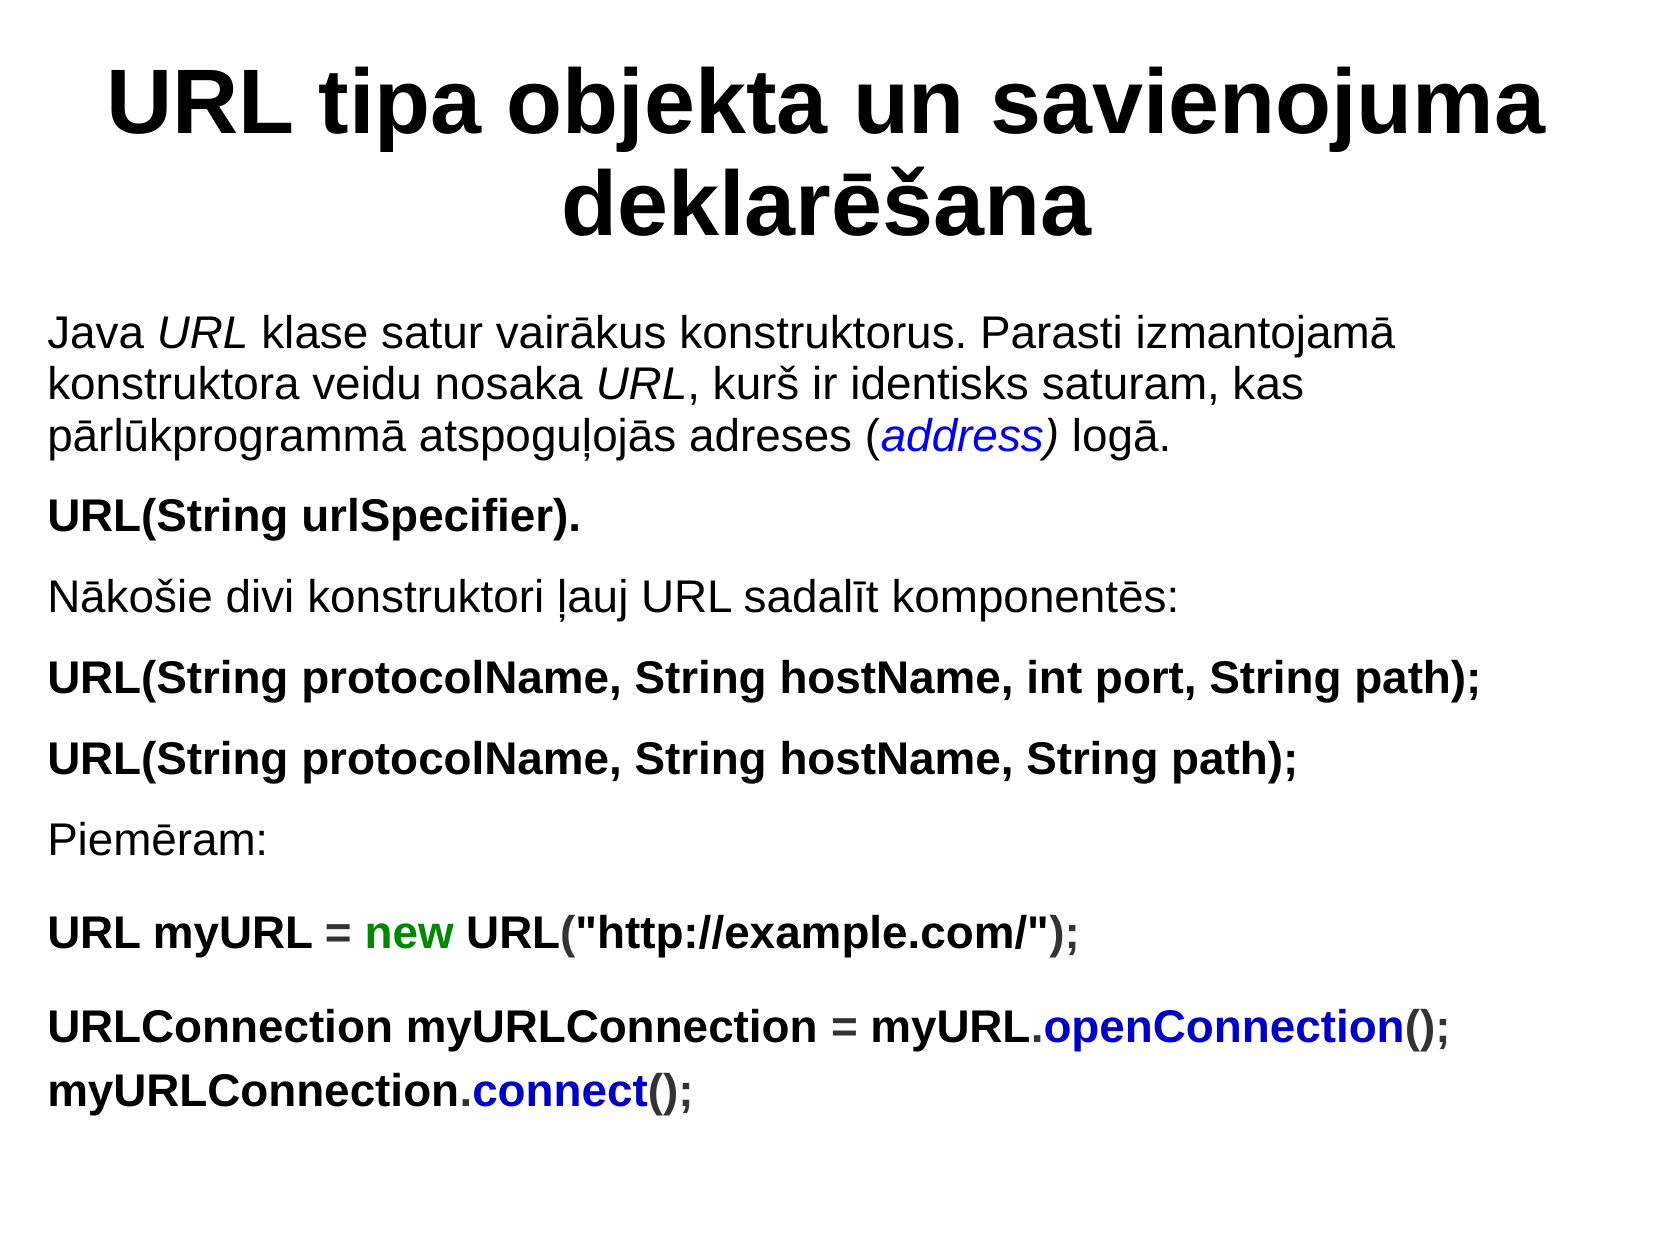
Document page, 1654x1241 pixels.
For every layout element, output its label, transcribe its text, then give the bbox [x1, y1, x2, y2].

list Java URL klase satur vairākus konstruktorus. Parasti izmantojamā konstruktora veidu nosaka URL, kurš ir identisks saturam, kas pārlūkprogrammā atspoguļojās adreses (address) logā. URL(String urlSpecifier). Nākošie divi konstruktori ļauj URL sadalīt komponentēs: URL(String protocolName, String hostName, int port, String path); URL(String protocolName, String hostName, String path); Piemēram: URL myURL = new URL("http://example.com/"); URLConnection myURLConnection = myURL.openConnection(); myURLConnection.connect(); [47, 307, 1595, 1182]
title URL tipa objekta un savienojuma deklarēšana [82, 49, 1571, 257]
